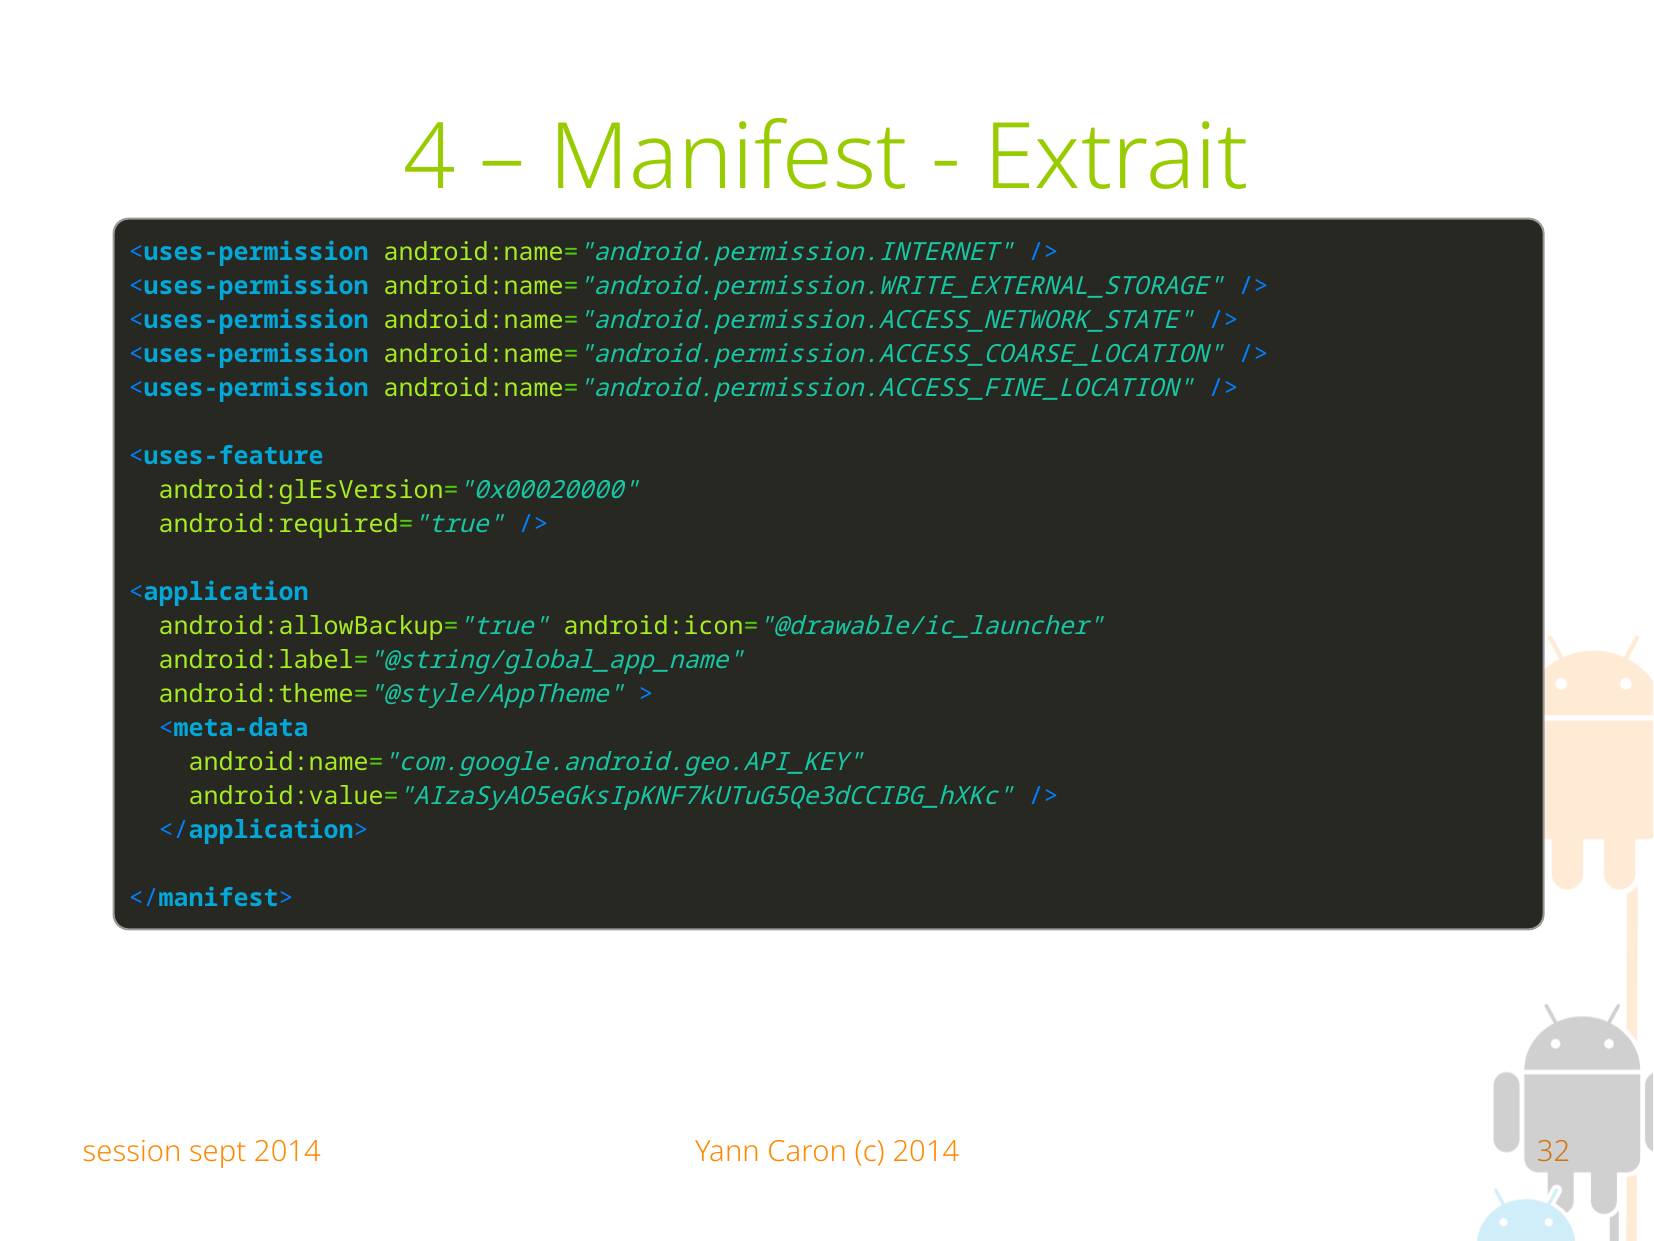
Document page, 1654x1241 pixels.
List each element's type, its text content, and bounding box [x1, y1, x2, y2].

text_box <uses-permission android:name="android.permission.INTERNET" /> <uses-permission android:name="android.permission.WRITE_EXTERNAL_STORAGE" /> <uses-permission android:name="android.permission.ACCESS_NETWORK_STATE" /> <uses-permission android:name="android.permission.ACCESS_COARSE_LOCATION" /> <uses-permission android:name="android.permission.ACCESS_FINE_LOCATION" /> <uses-feature android:glEsVersion="0x00020000" android:required="true" /> <application android:allowBackup="true" android:icon="@drawable/ic_launcher" android:label="@string/global_app_name" android:theme="@style/AppTheme" > <meta-data android:name="com.google.android.geo.API_KEY" android:value="AIzaSyAO5eGksIpKNF7kUTuG5Qe3dCCIBG_hXKc" /> </application> </manifest> [113, 218, 1544, 835]
title 4 – Manifest - Extrait [82, 49, 1571, 257]
picture [240, 423, 1654, 1241]
